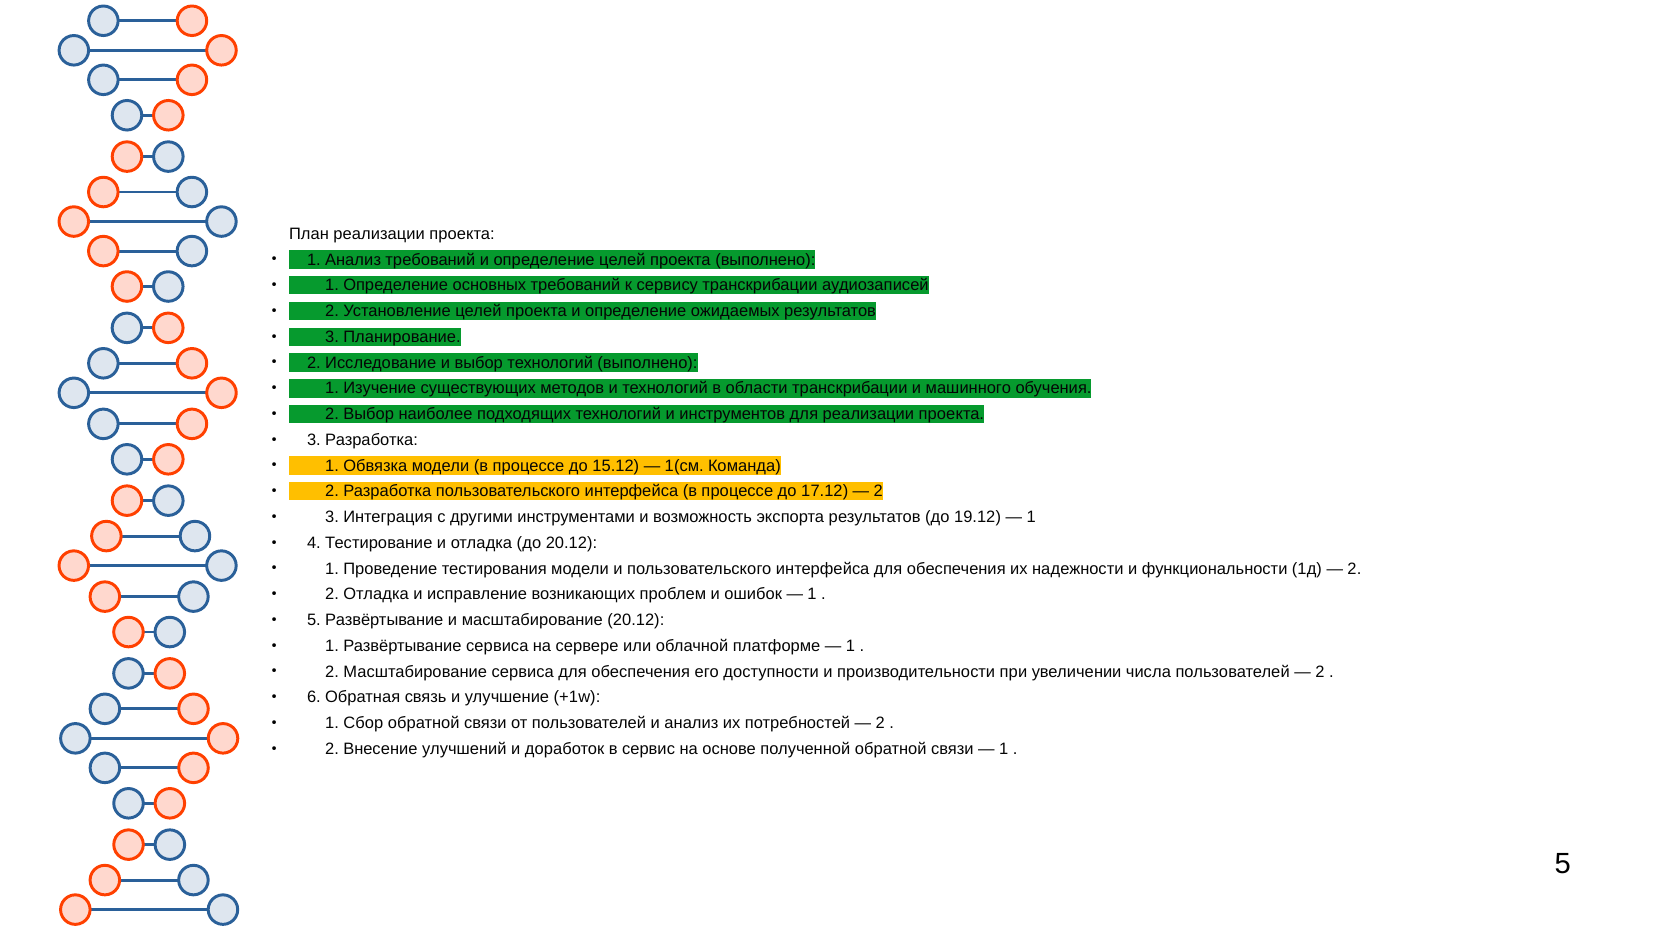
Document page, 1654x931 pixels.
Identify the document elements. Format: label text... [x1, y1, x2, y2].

list План реализации проекта: 1. Анализ требований и определение целей проекта (выполнено): 1. Определение основных требований к сервису транскрибации аудиозаписей 2. Установление целей проекта и определение ожидаемых результатов 3. Планирование. 2. Исследование и выбор технологий (выполнено): 1. Изучение существующих методов и технологий в области транскрибации и машинного обучения. 2. Выбор наиболее подходящих технологий и инструментов для реализации проекта. 3. Разработка: 1. Обвязка модели (в процессе до 15.12) — 1(см. Команда) 2. Разработка пользовательского интерфейса (в процессе до 17.12) — 2 3. Интеграция с другими инструментами и возможность экспорта результатов (до 19.12) — 1 4. Тестирование и отладка (до 20.12): 1. Проведение тестирования модели и пользовательского интерфейса для обеспечения их надежности и функциональности (1д) — 2. 2. Отладка и исправление возникающих проблем и ошибок — 1 . 5. Развёртывание и масштабирование (20.12): 1. Развёртывание сервиса на сервере или облачной платформе — 1 . 2. Масштабирование сервиса для обеспечения его доступности и производительности при увеличении числа пользователей — 2 . 6. Обратная связь и улучшение (+1w): 1. Сбор обратной связи от пользователей и анализ их потребностей — 2 . 2. Внесение улучшений и доработок в сервис на основе полученной обратной связи — 1 . [265, 224, 1595, 764]
